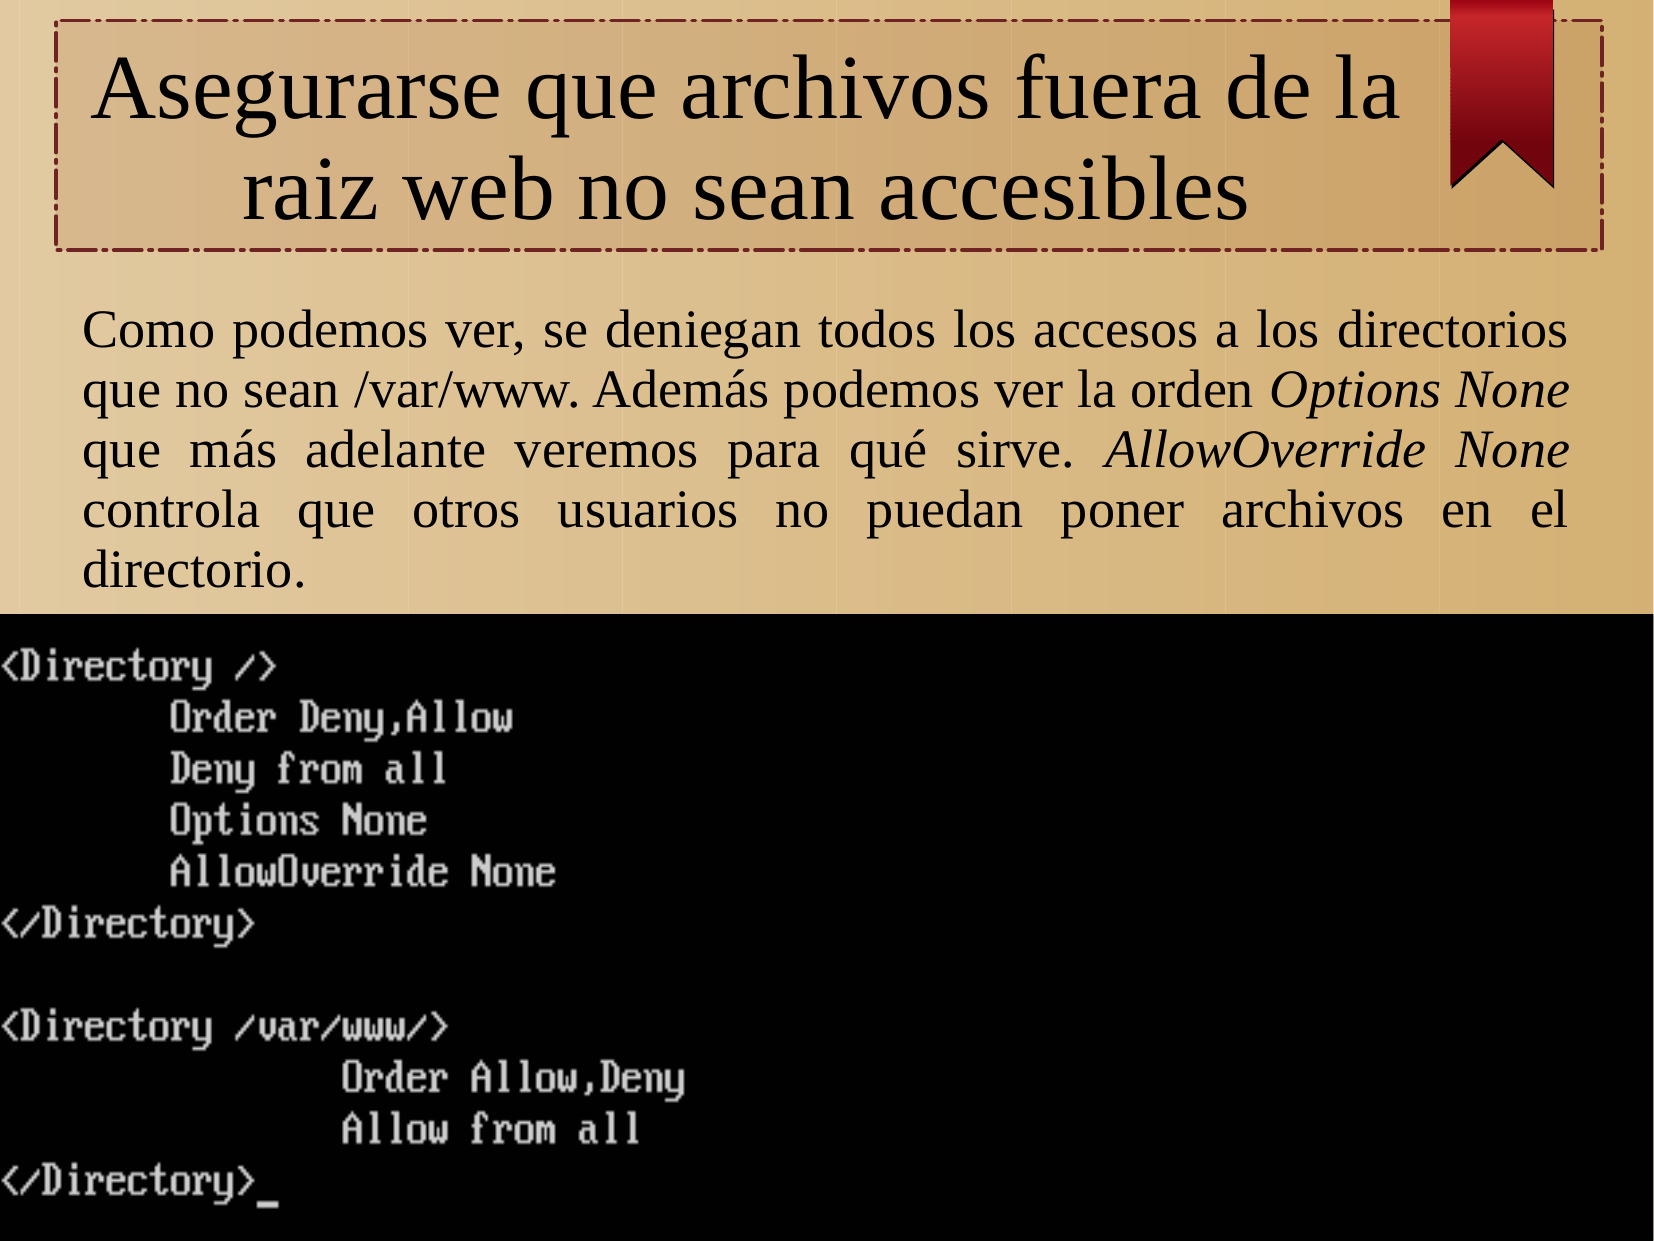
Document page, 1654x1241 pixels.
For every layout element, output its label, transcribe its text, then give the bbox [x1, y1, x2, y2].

picture [0, 614, 1654, 1241]
title Asegurarse que archivos fuera de la raiz web no sean accesibles [82, 35, 1412, 240]
list Como podemos ver, se deniegan todos los accesos a los directorios que no sean /var/www. Además podemos ver la orden Options None que más adelante veremos para qué sirve. AllowOverride None controla que otros usuarios no puedan poner archivos en el directorio. [82, 299, 1571, 614]
